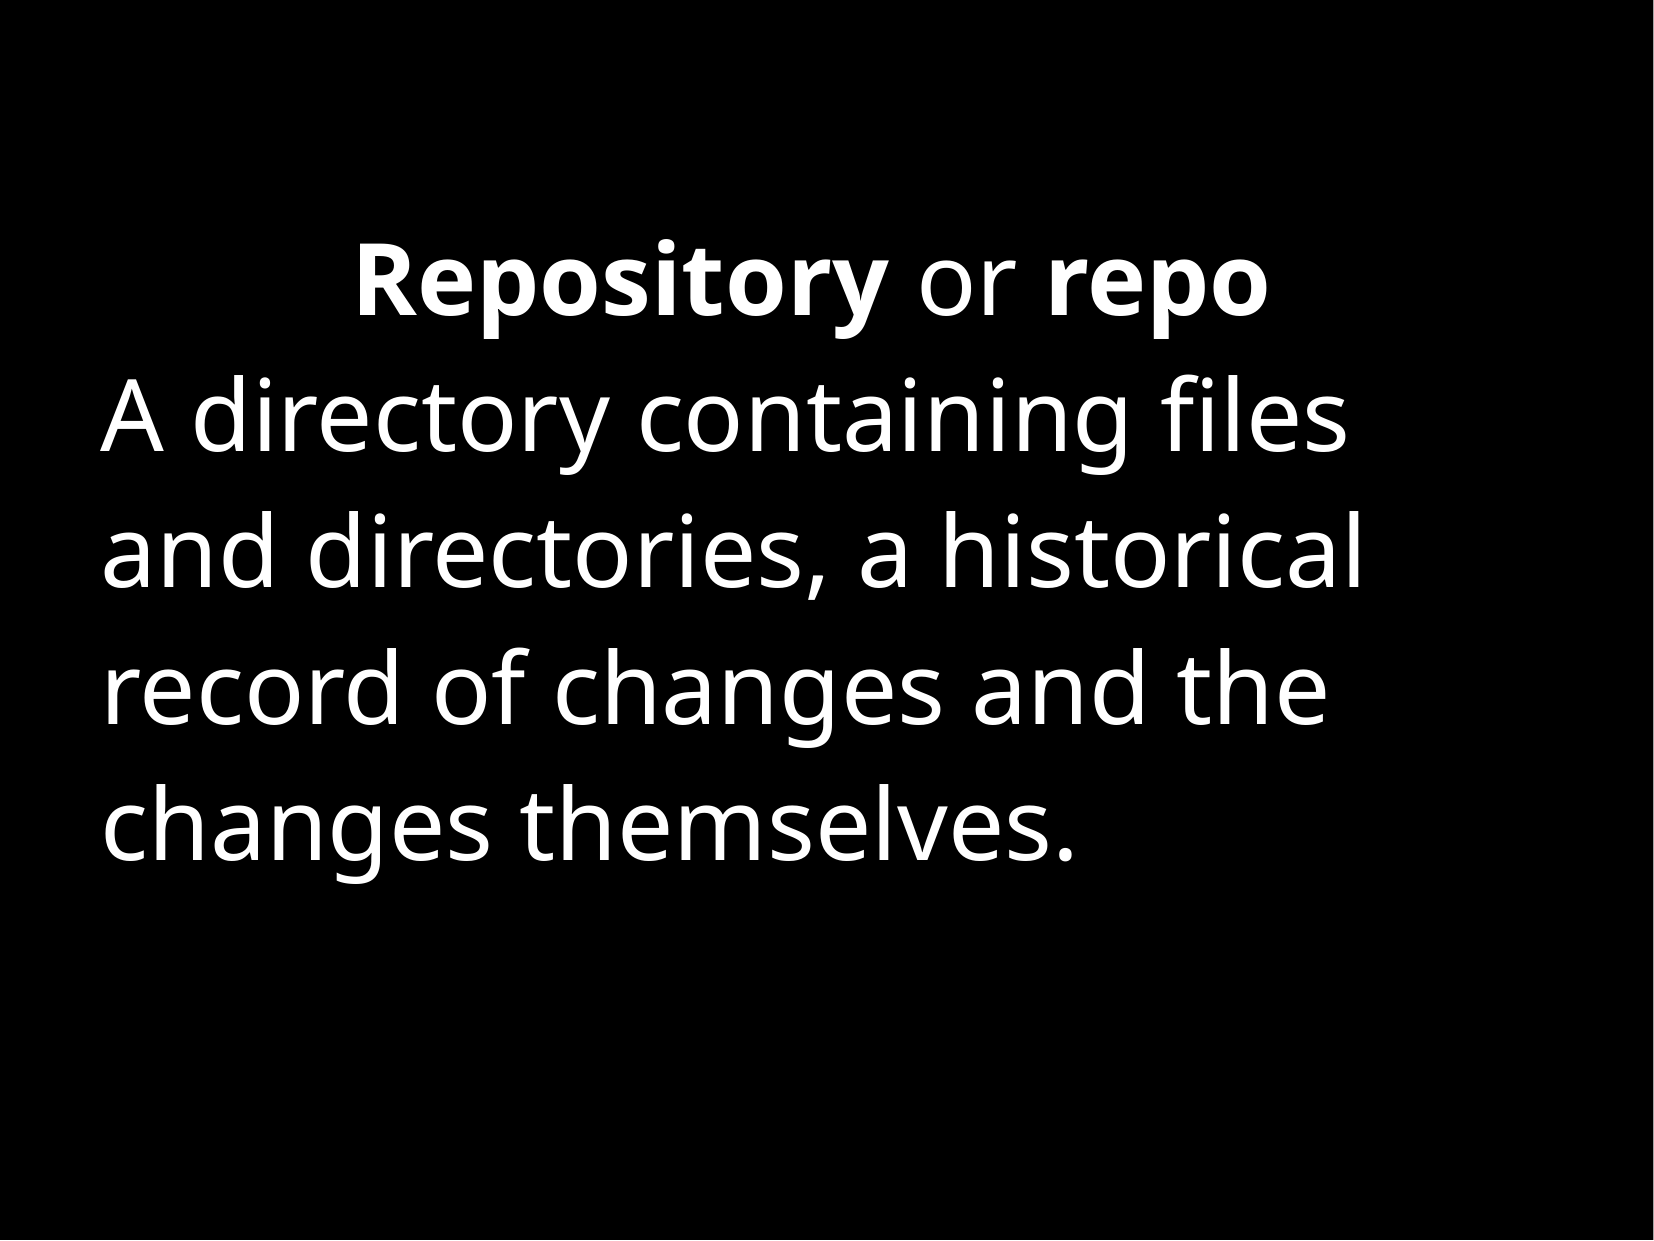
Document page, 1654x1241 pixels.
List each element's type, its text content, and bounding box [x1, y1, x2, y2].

subtitle Repository or repo A directory containing files and directories, a historical record of changes and the changes themselves. [88, 88, 1536, 1010]
